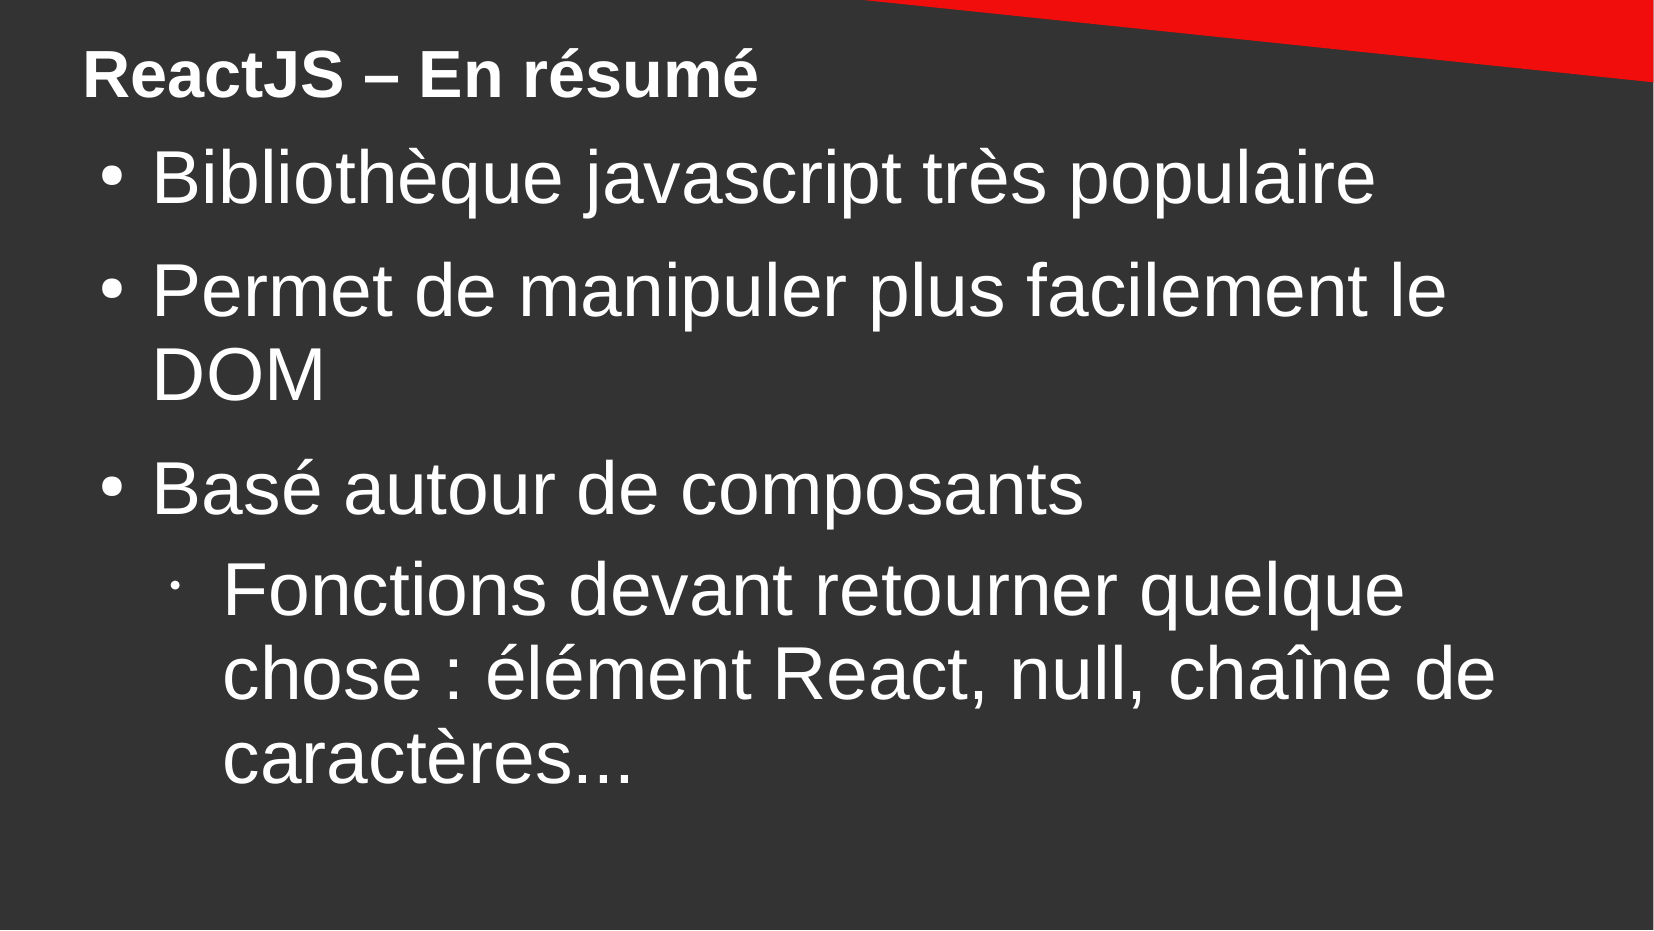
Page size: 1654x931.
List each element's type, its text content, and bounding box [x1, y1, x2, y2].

list Bibliothèque javascript très populaire Permet de manipuler plus facilement le DOM Basé autour de composants Fonctions devant retourner quelque chose : élément React, null, chaîne de caractères... [80, 135, 1620, 804]
text_box [863, 0, 1654, 83]
title ReactJS – En résumé [82, 37, 1571, 122]
